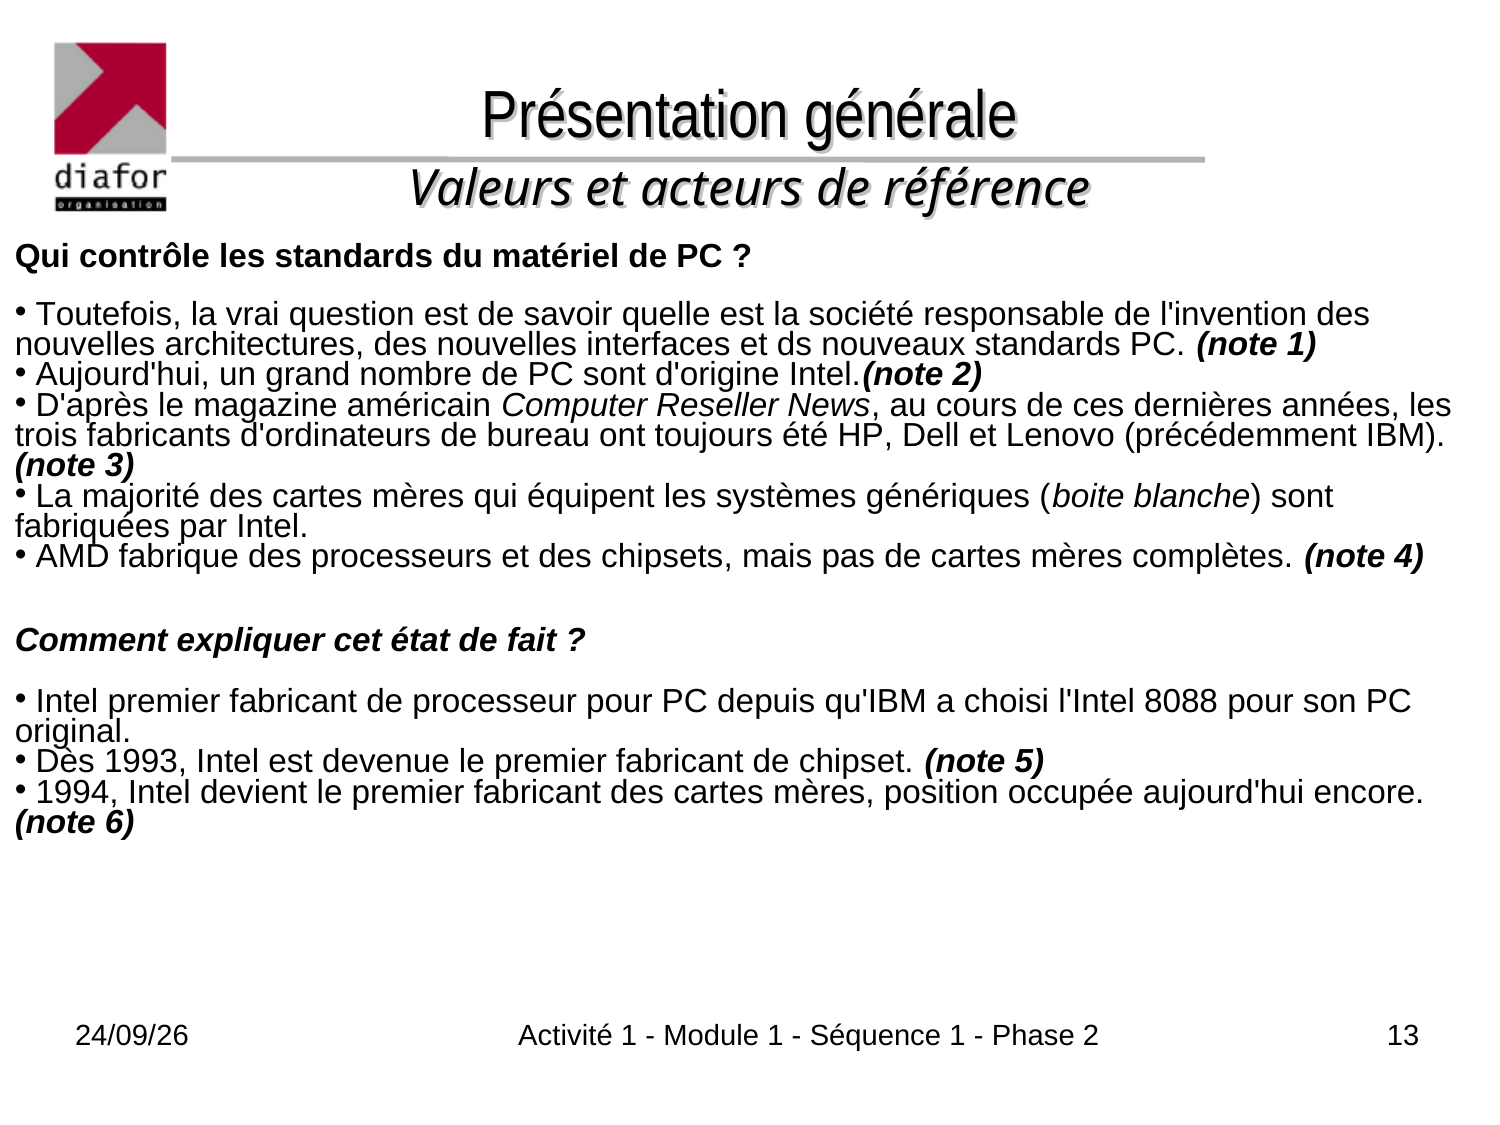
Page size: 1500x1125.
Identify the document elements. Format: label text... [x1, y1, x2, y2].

title Présentation générale Valeurs et acteurs de référence [75, 45, 1426, 250]
picture [53, 42, 168, 213]
text_box Toutefois, la vrai question est de savoir quelle est la société responsable de l'invention des nouvelles architectures, des nouvelles interfaces et ds nouveaux standards PC. (note 1) Aujourd'hui, un grand nombre de PC sont d'origine Intel.(note 2) D'après le magazine américain Computer Reseller News, au cours de ces dernières années, les trois fabricants d'ordinateurs de bureau ont toujours été HP, Dell et Lenovo (précédemment IBM). (note 3) La majorité des cartes mères qui équipent les systèmes génériques (boite blanche) sont fabriquées par Intel. AMD fabrique des processeurs et des chipsets, mais pas de cartes mères complètes. (note 4) [0, 293, 1500, 582]
text_box Comment expliquer cet état de fait ? Intel premier fabricant de processeur pour PC depuis qu'IBM a choisi l'Intel 8088 pour son PC original. Dès 1993, Intel est devenue le premier fabricant de chipset. (note 5) 1994, Intel devient le premier fabricant des cartes mères, position occupée aujourd'hui encore.(note 6) [0, 620, 1500, 847]
text_box Qui contrôle les standards du matériel de PC ? [0, 236, 769, 282]
